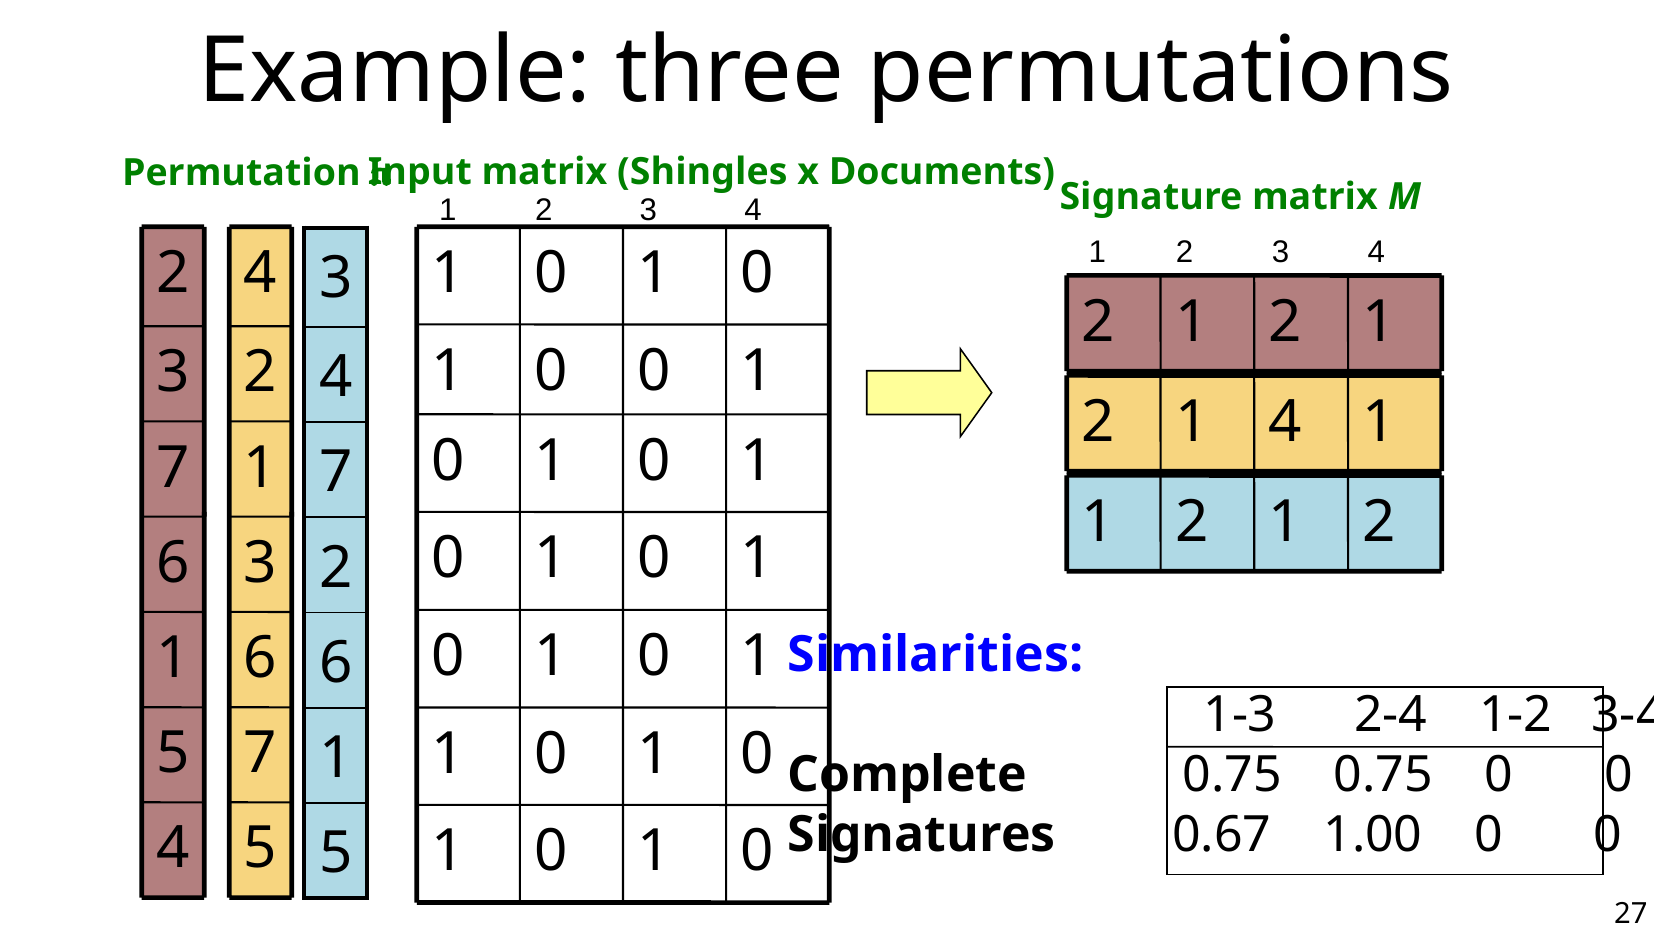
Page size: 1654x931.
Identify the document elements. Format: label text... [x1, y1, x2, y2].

text_box 0 [521, 326, 621, 413]
text_box 1 [625, 806, 725, 900]
text_box 3 [232, 518, 289, 610]
text_box 1 [145, 613, 201, 706]
text_box 1 [728, 611, 826, 706]
text_box 1 [625, 709, 725, 803]
text_box 0 [728, 807, 826, 900]
text_box 3 [145, 328, 201, 420]
text_box 0 [625, 611, 725, 706]
text_box Similarities: 1-3 2-4 1-2 3-4 Complete 0.75 0.75 0 0 Signatures 0.67 1.00 0 0 [832, 613, 1654, 869]
title Example: three permutations [82, 1, 1571, 131]
table_cell 5 [306, 804, 365, 896]
text_box 2 [1162, 478, 1253, 568]
text_box 1 [420, 326, 518, 413]
text_box 1 [521, 513, 621, 608]
text_box 0 [625, 326, 725, 413]
text_box 1 [1162, 278, 1253, 368]
text_box 5 [232, 804, 289, 895]
text_box 1 [521, 611, 621, 706]
text_box 1 2 3 4 [415, 185, 793, 235]
text_box 0 [625, 514, 725, 608]
text_box 0 [420, 611, 518, 706]
text_box 1 [420, 806, 518, 900]
text_box 1 [728, 514, 826, 608]
text_box 1 [1162, 378, 1253, 468]
text_box 4 [145, 804, 201, 895]
text_box Similarities: 1-3 2-4 1-2 3-4 Complete 0.75 0.75 0 0 Signatures 0.67 1.00 0 0 [1168, 748, 1602, 869]
text_box 0 [420, 416, 518, 510]
text_box 6 [145, 518, 201, 610]
text_box 1 [420, 709, 518, 803]
text_box 1 [232, 423, 289, 515]
text_box 0 [420, 513, 518, 608]
text_box 6 [232, 613, 289, 706]
text_box 7 [232, 709, 289, 801]
text_box [866, 348, 992, 437]
table_cell 6 [306, 613, 365, 707]
text_box 4 [232, 230, 289, 325]
text_box 1 [1256, 478, 1347, 568]
table_cell 7 [306, 423, 365, 516]
text_box 0 [728, 709, 826, 803]
text_box 1 [521, 416, 621, 510]
text_box 1 2 3 4 [1065, 226, 1442, 276]
text_box 2 [232, 328, 289, 420]
text_box 1 [728, 326, 826, 413]
text_box 2 [145, 230, 201, 325]
text_box 0 [728, 230, 826, 323]
text_box 5 [145, 709, 201, 801]
text_box Input matrix (Shingles x Documents) [353, 139, 1081, 200]
table_cell 2 [306, 518, 365, 612]
text_box 1 [1070, 478, 1159, 568]
text_box 1 [1350, 278, 1439, 368]
text_box 1 [1350, 378, 1439, 468]
text_box 2 [1256, 278, 1347, 368]
text_box 0 [625, 416, 725, 510]
text_box 1 [728, 416, 826, 510]
text_box 2 [1070, 278, 1159, 368]
text_box 7 [145, 423, 201, 515]
text_box 1 [625, 235, 725, 323]
text_box 4 [1256, 378, 1347, 468]
text_box 0 [521, 709, 621, 803]
table_cell 4 [306, 328, 365, 421]
text_box 0 [521, 806, 621, 900]
text_box Signature matrix M [1044, 164, 1436, 225]
text_box 2 [1350, 478, 1439, 568]
table_header 3 [306, 230, 365, 326]
text_box 2 [1070, 378, 1159, 468]
text_box Similarities: 1-3 2-4 1-2 3-4 Complete 0.75 0.75 0 0 Signatures 0.67 1.00 0 0 [1168, 688, 1602, 746]
text_box 1 [420, 235, 518, 323]
text_box 0 [521, 235, 621, 323]
text_box Permutation  [107, 140, 407, 200]
table_cell 1 [306, 709, 365, 802]
